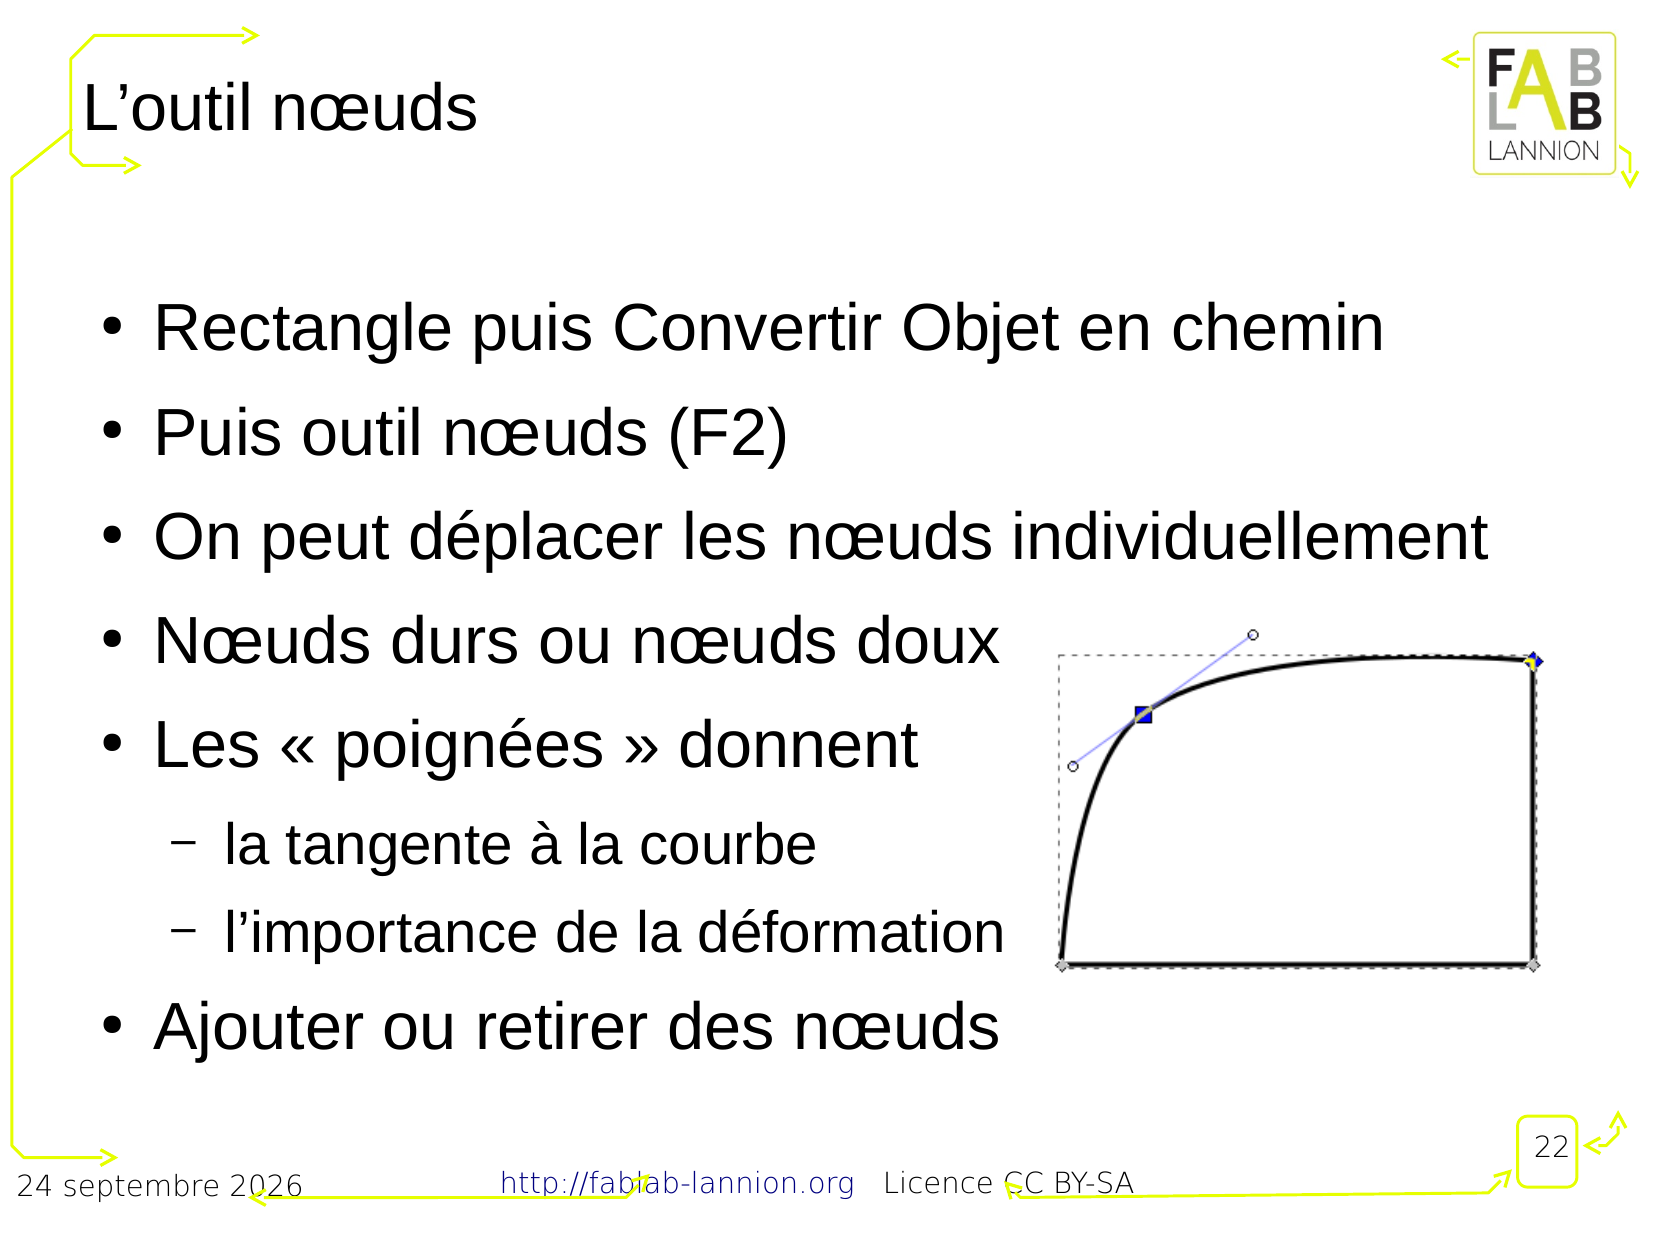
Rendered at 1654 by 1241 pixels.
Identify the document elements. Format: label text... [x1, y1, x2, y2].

picture [1024, 625, 1583, 1005]
title L’outil nœuds [82, 49, 1441, 166]
picture [1470, 29, 1619, 178]
list Rectangle puis Convertir Objet en chemin Puis outil nœuds (F2) On peut déplacer les nœuds individuellement Nœuds durs ou nœuds doux Les « poignées » donnent la tangente à la courbe l’importance de la déformation Ajouter ou retirer des nœuds [82, 290, 1571, 1099]
